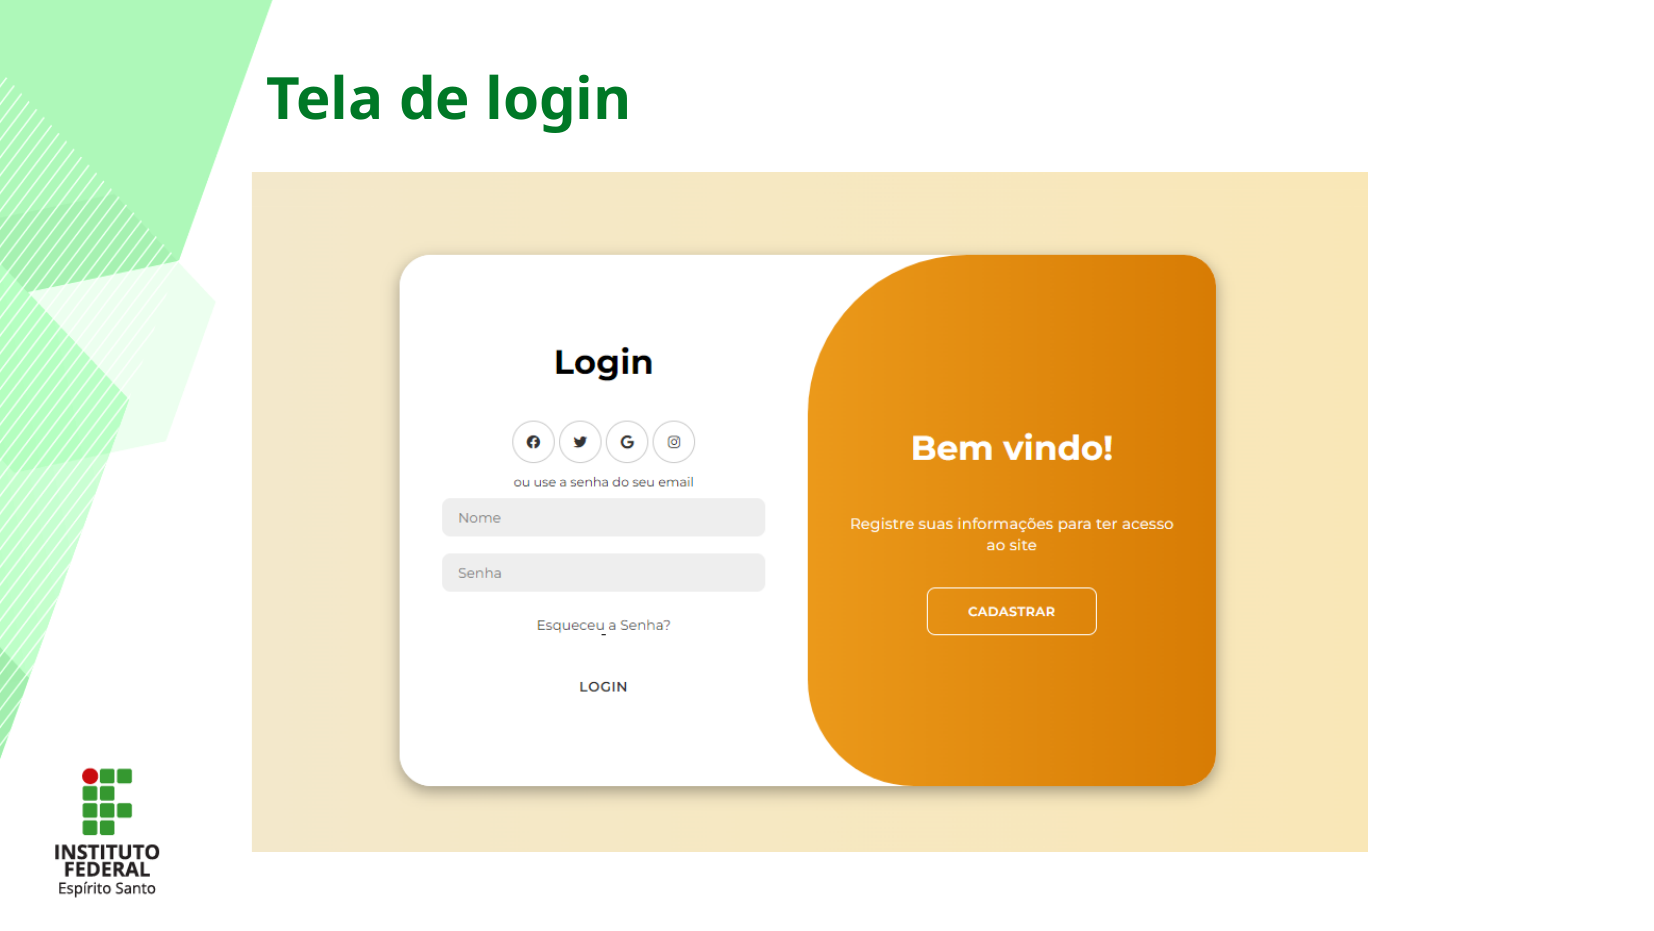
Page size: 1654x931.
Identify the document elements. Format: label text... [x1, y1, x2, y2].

text_box Tela de login [251, 52, 1393, 139]
picture [0, 0, 1654, 931]
